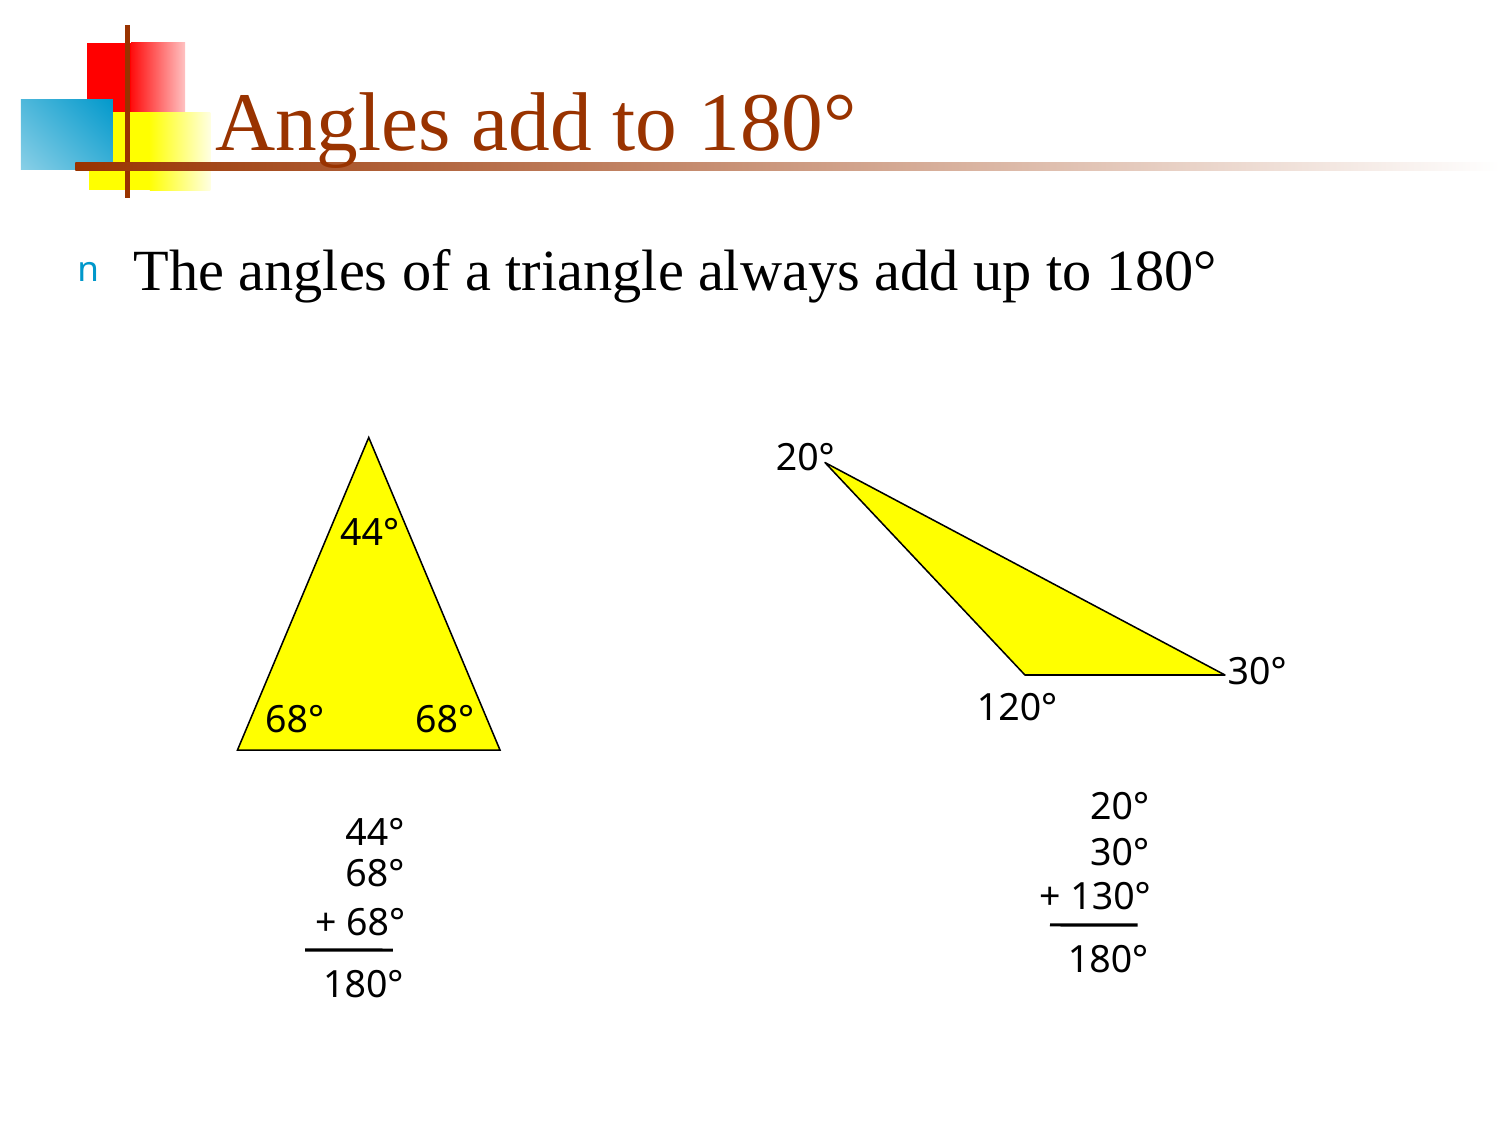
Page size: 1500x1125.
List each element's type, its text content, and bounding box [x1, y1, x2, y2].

text_box 44° [330, 800, 420, 841]
text_box + 68° [300, 889, 421, 951]
list The angles of a triangle always add up to 180° [62, 224, 1469, 1007]
text_box 180° [1053, 927, 1163, 988]
text_box 20° [1074, 774, 1165, 820]
text_box 68° [249, 687, 340, 748]
text_box 30° [1074, 820, 1165, 864]
text_box 44° [324, 500, 415, 561]
text_box 68° [330, 841, 420, 889]
text_box 120° [962, 675, 1072, 736]
text_box 180° [308, 952, 418, 1013]
text_box [847, 476, 1212, 676]
text_box [342, 437, 395, 500]
title Angles add to 180° [200, 37, 1479, 175]
text_box 20° [760, 425, 851, 486]
text_box 68° [399, 687, 490, 748]
text_box 30° [1212, 639, 1302, 701]
text_box + 130° [1025, 864, 1165, 926]
text_box [237, 544, 501, 751]
